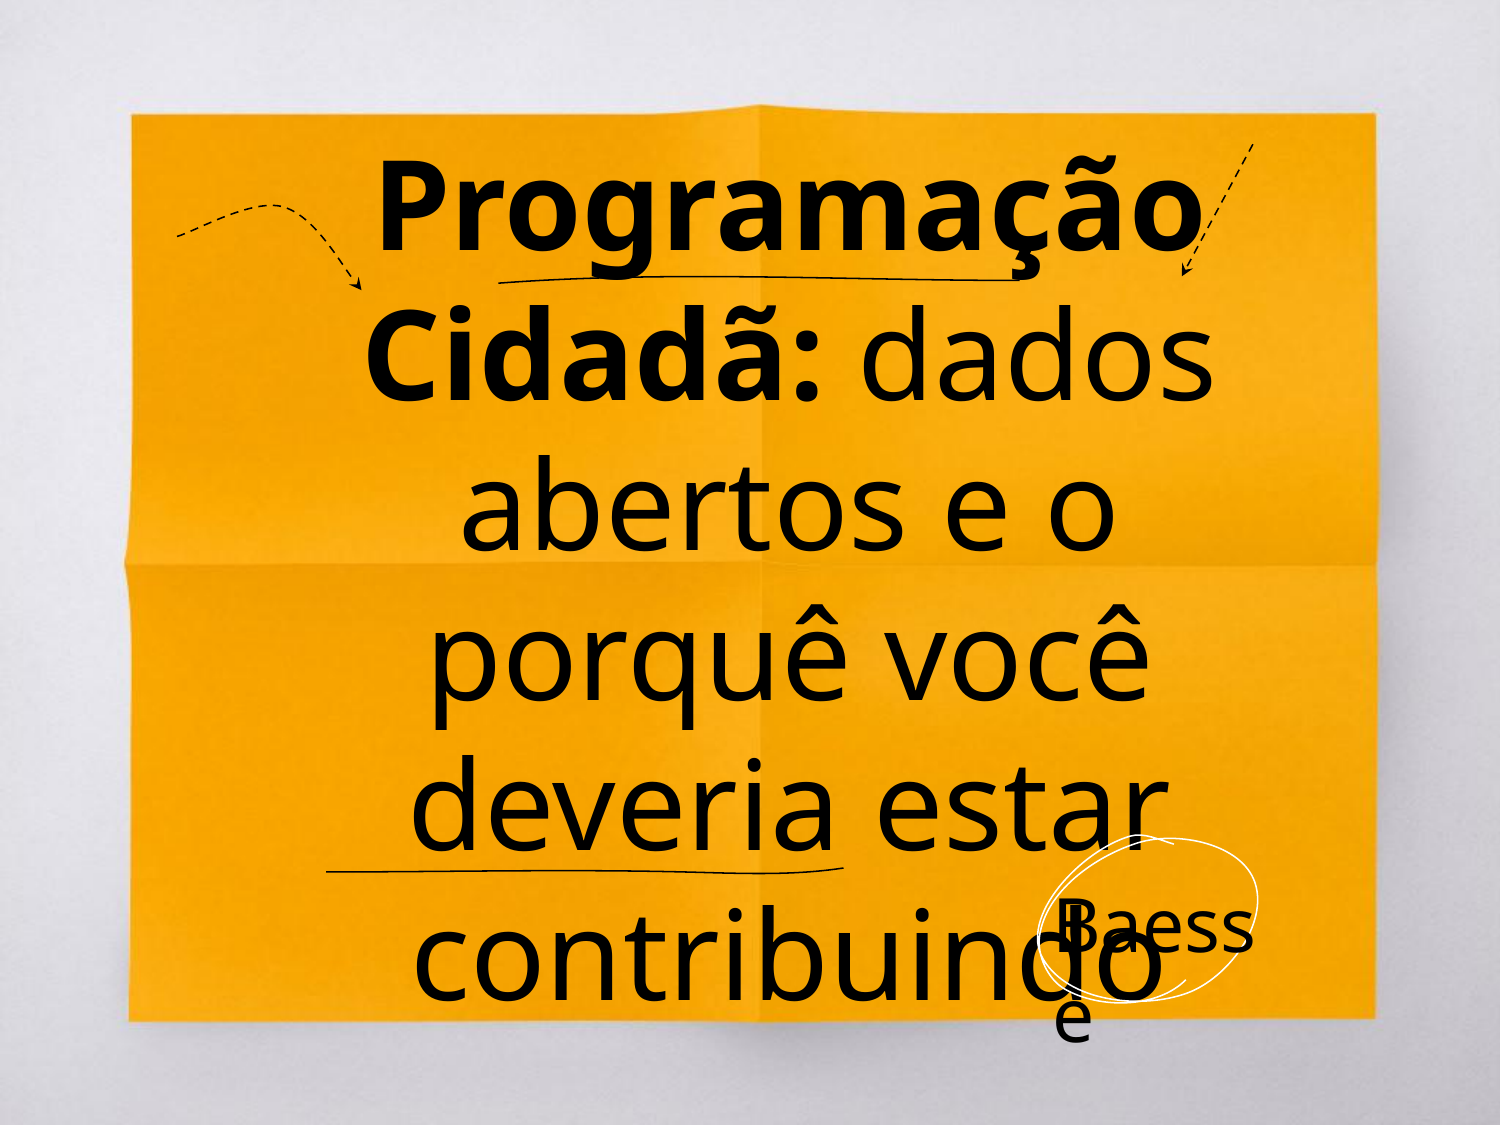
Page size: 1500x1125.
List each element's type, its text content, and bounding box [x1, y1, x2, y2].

text_box Baesse [1037, 862, 1288, 968]
title Programação Cidadã: dados abertos e o porquê você deveria estar contribuindo [241, 448, 1339, 703]
picture [0, 0, 1500, 1125]
